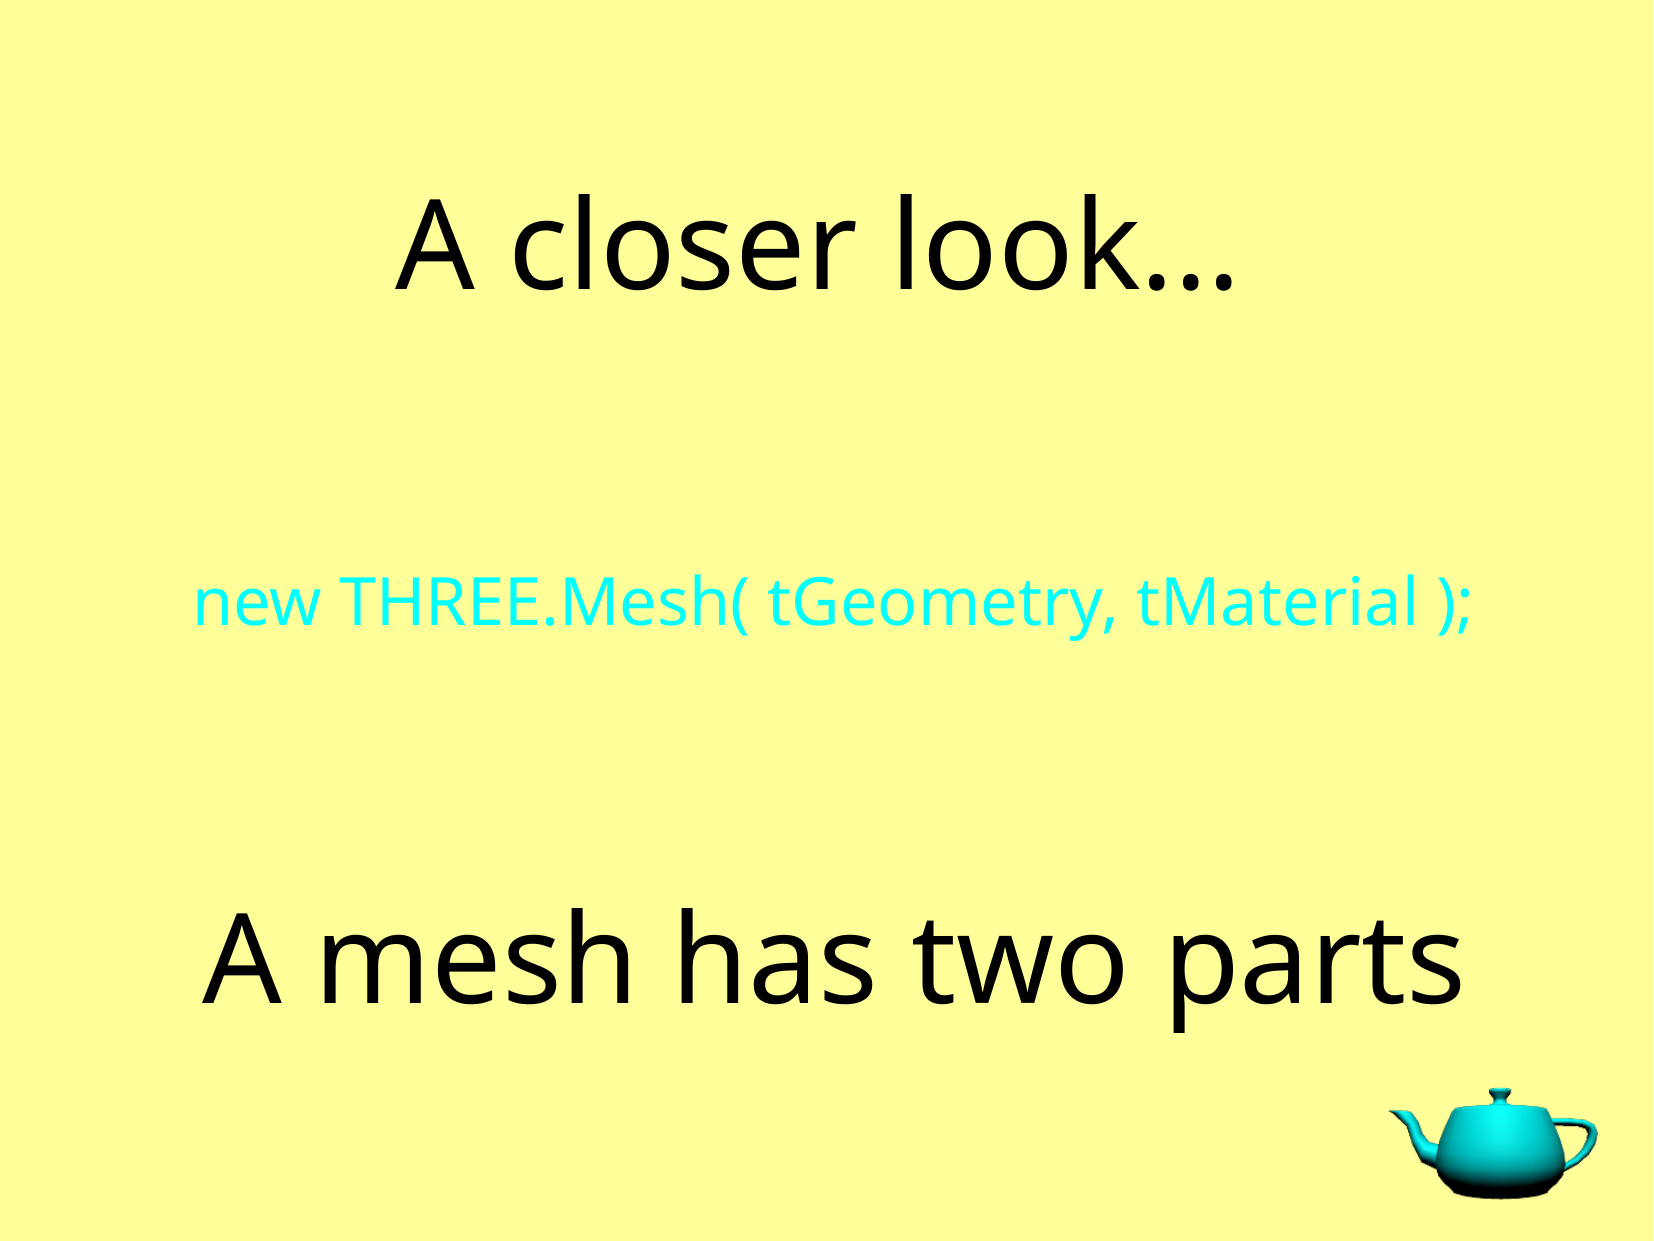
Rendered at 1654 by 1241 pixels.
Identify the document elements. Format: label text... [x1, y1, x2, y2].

subtitle new THREE.Mesh( tGeometry, tMaterial ); [102, 412, 1565, 788]
title A closer look... [75, 145, 1563, 338]
text_box A mesh has two parts [187, 862, 1576, 1023]
picture [1387, 1085, 1600, 1201]
